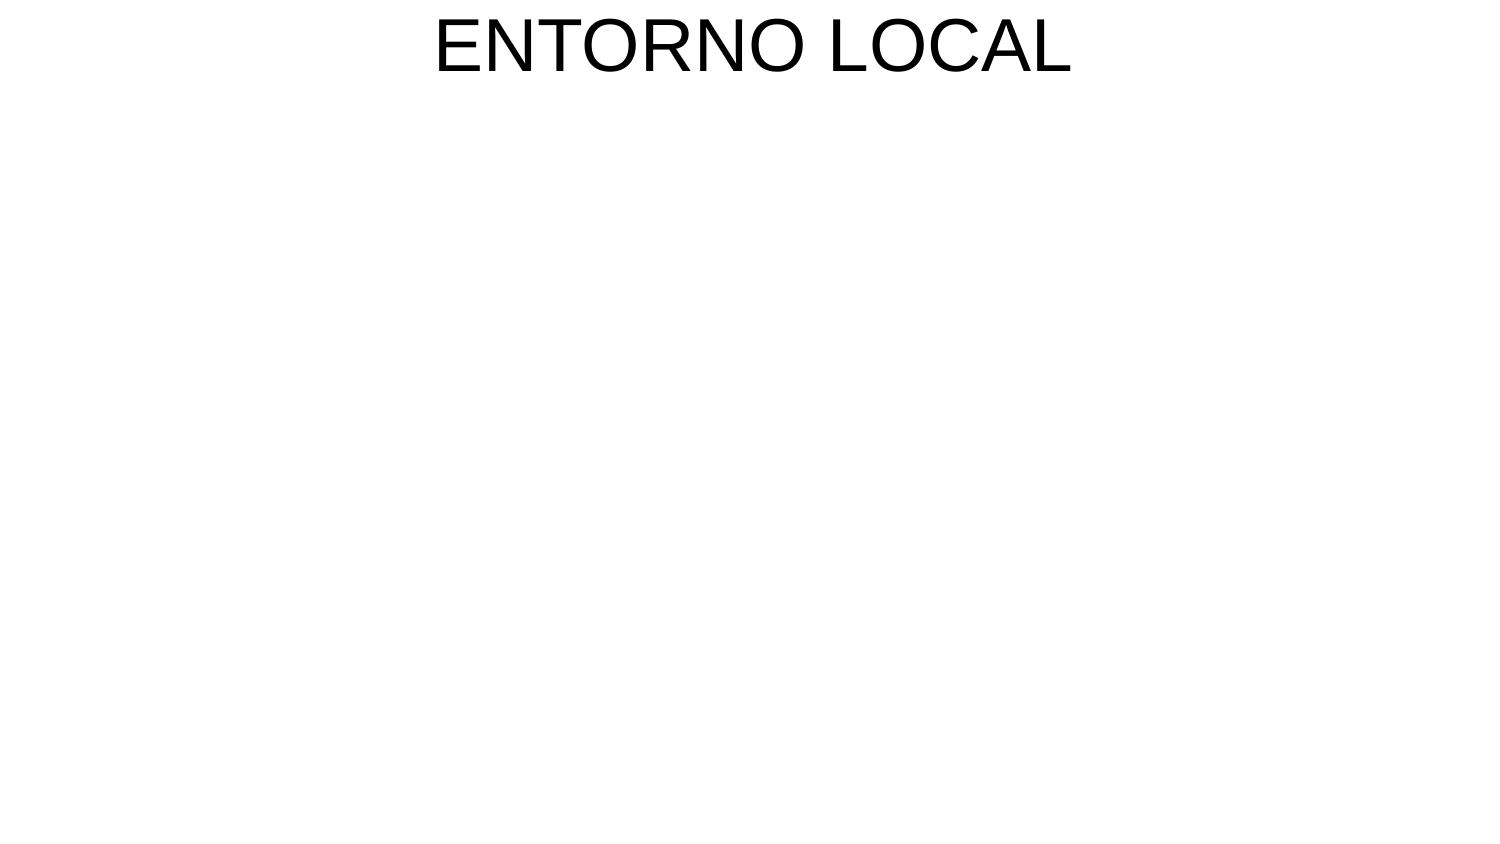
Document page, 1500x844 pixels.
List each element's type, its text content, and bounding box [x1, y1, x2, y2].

title ENTORNO LOCAL [22, 3, 1486, 88]
